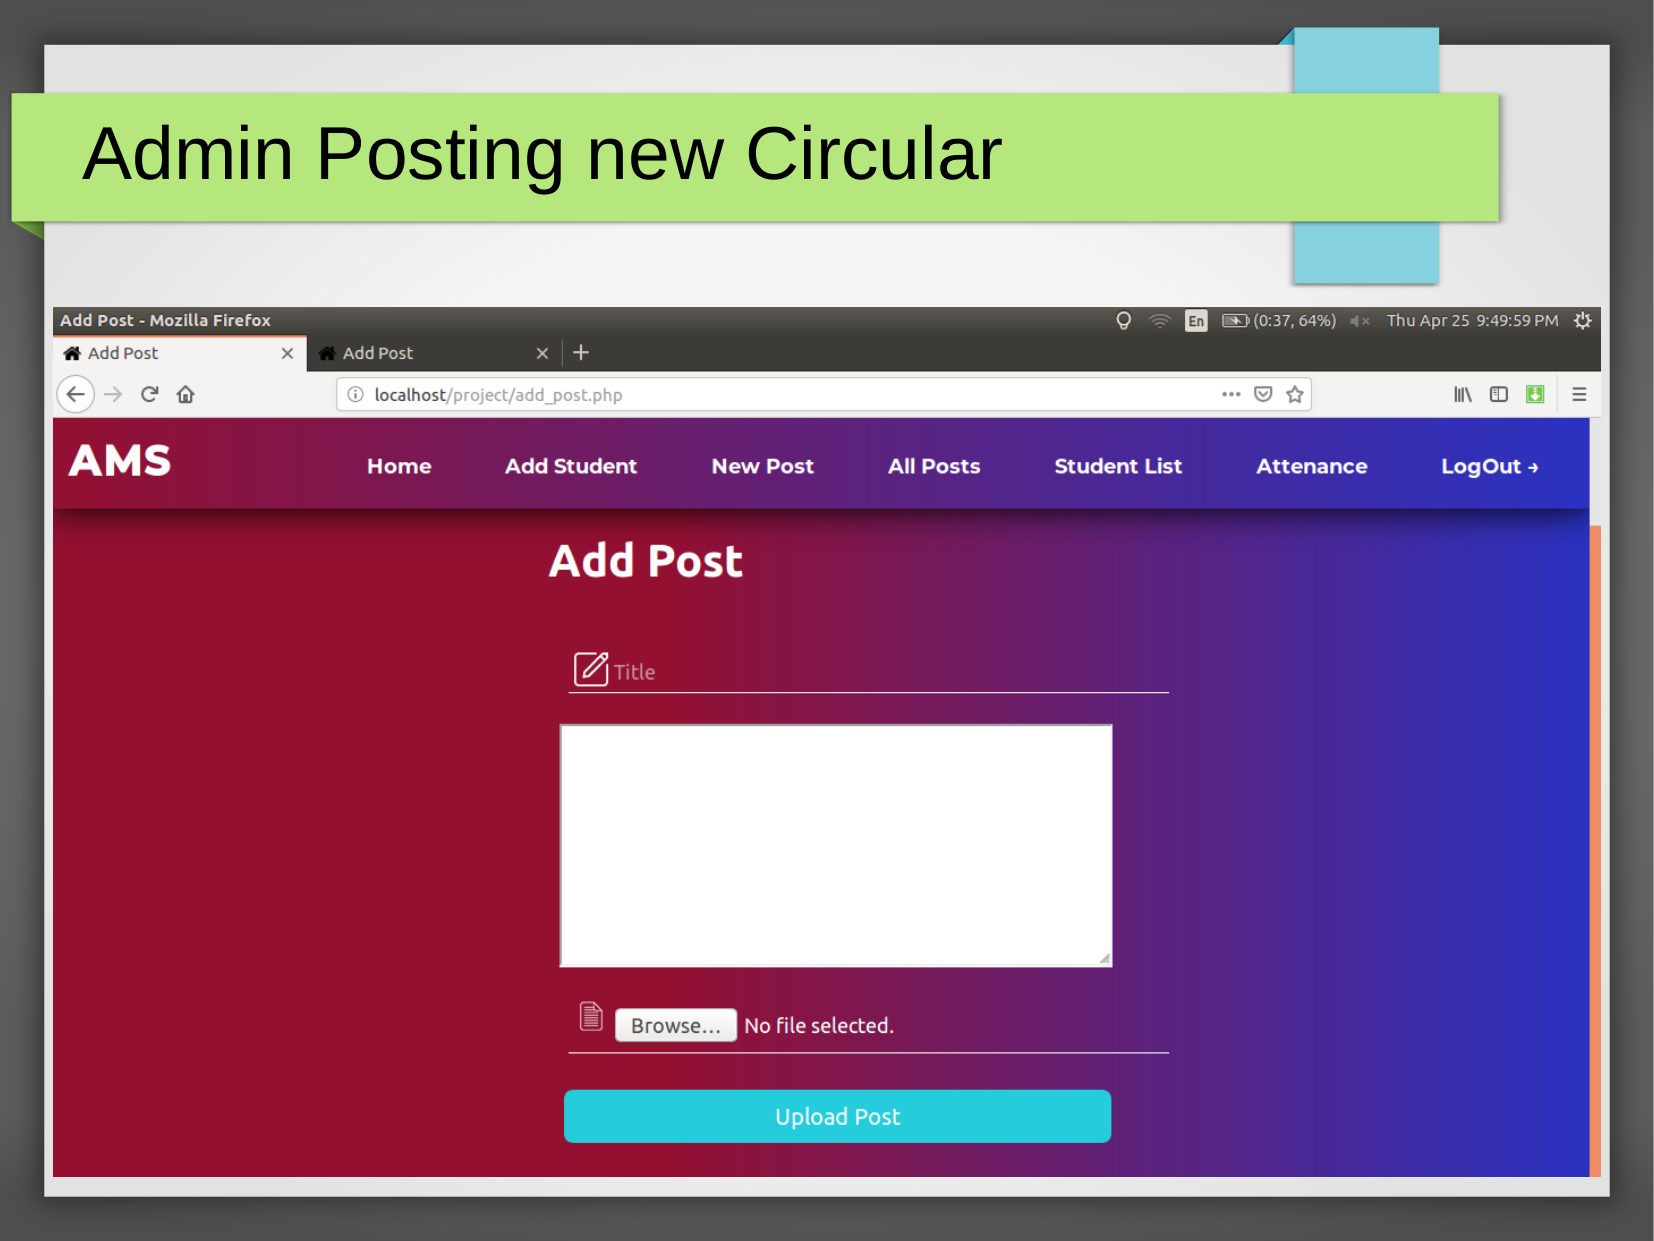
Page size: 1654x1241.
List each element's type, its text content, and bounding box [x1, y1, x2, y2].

title Admin Posting new Circular [82, 94, 1264, 213]
picture [0, 0, 1654, 1241]
